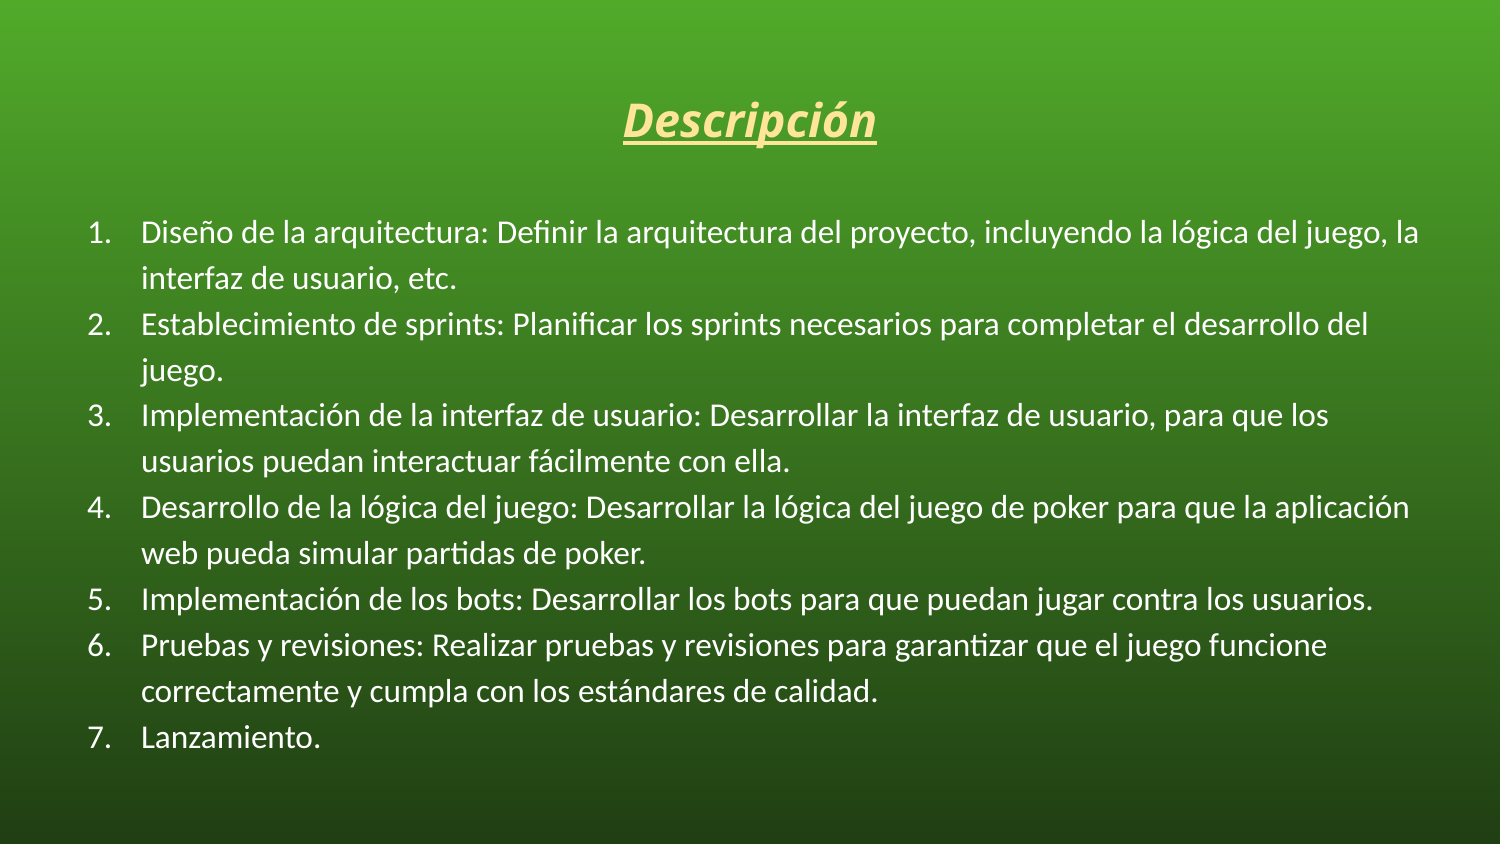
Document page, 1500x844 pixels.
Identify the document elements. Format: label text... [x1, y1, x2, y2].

title Descripción [51, 72, 1449, 167]
list Diseño de la arquitectura: Definir la arquitectura del proyecto, incluyendo la lógica del juego, la interfaz de usuario, etc. Establecimiento de sprints: Planificar los sprints necesarios para completar el desarrollo del juego. Implementación de la interfaz de usuario: Desarrollar la interfaz de usuario, para que los usuarios puedan interactuar fácilmente con ella. Desarrollo de la lógica del juego: Desarrollar la lógica del juego de poker para que la aplicación web pueda simular partidas de poker. Implementación de los bots: Desarrollar los bots para que puedan jugar contra los usuarios. Pruebas y revisiones: Realizar pruebas y revisiones para garantizar que el juego funcione correctamente y cumpla con los estándares de calidad. Lanzamiento. [51, 189, 1449, 750]
